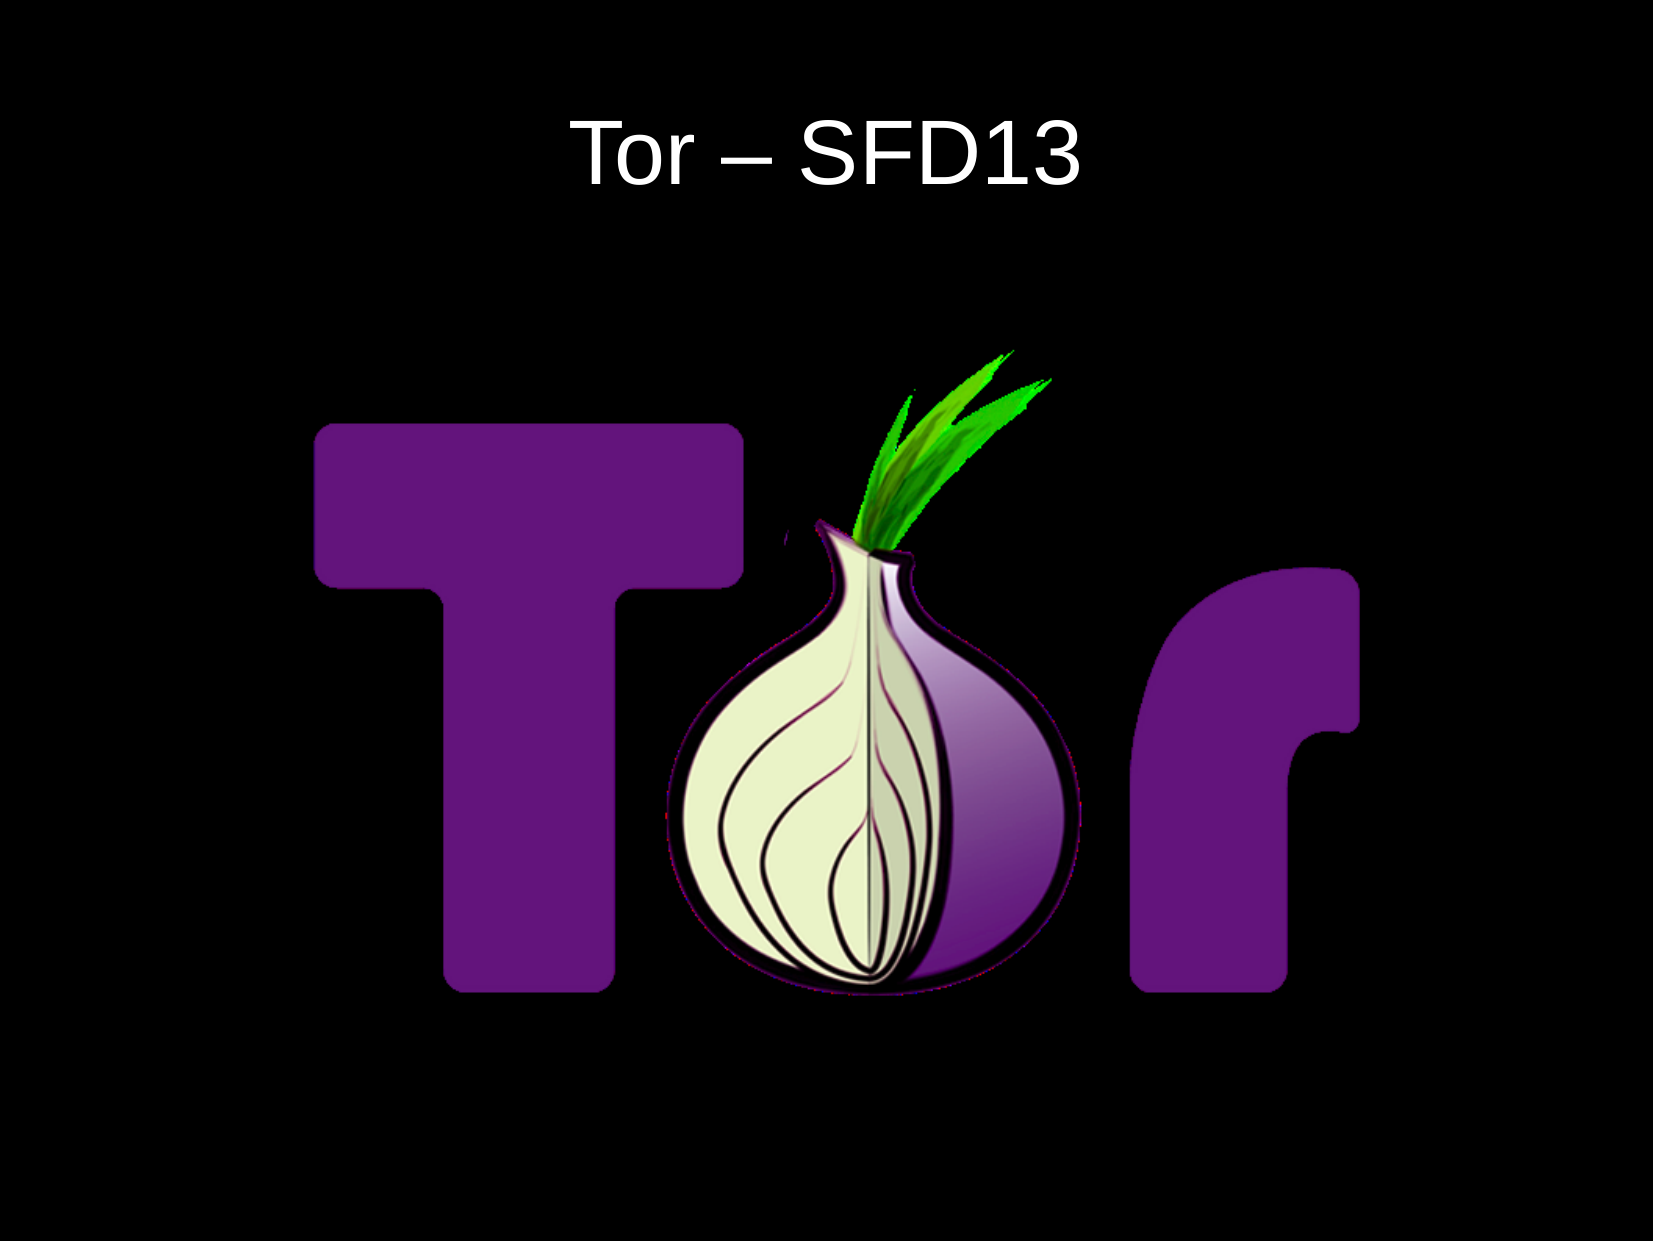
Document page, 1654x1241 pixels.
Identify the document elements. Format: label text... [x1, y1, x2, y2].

title Tor – SFD13 [82, 49, 1571, 257]
picture [284, 330, 1396, 1036]
